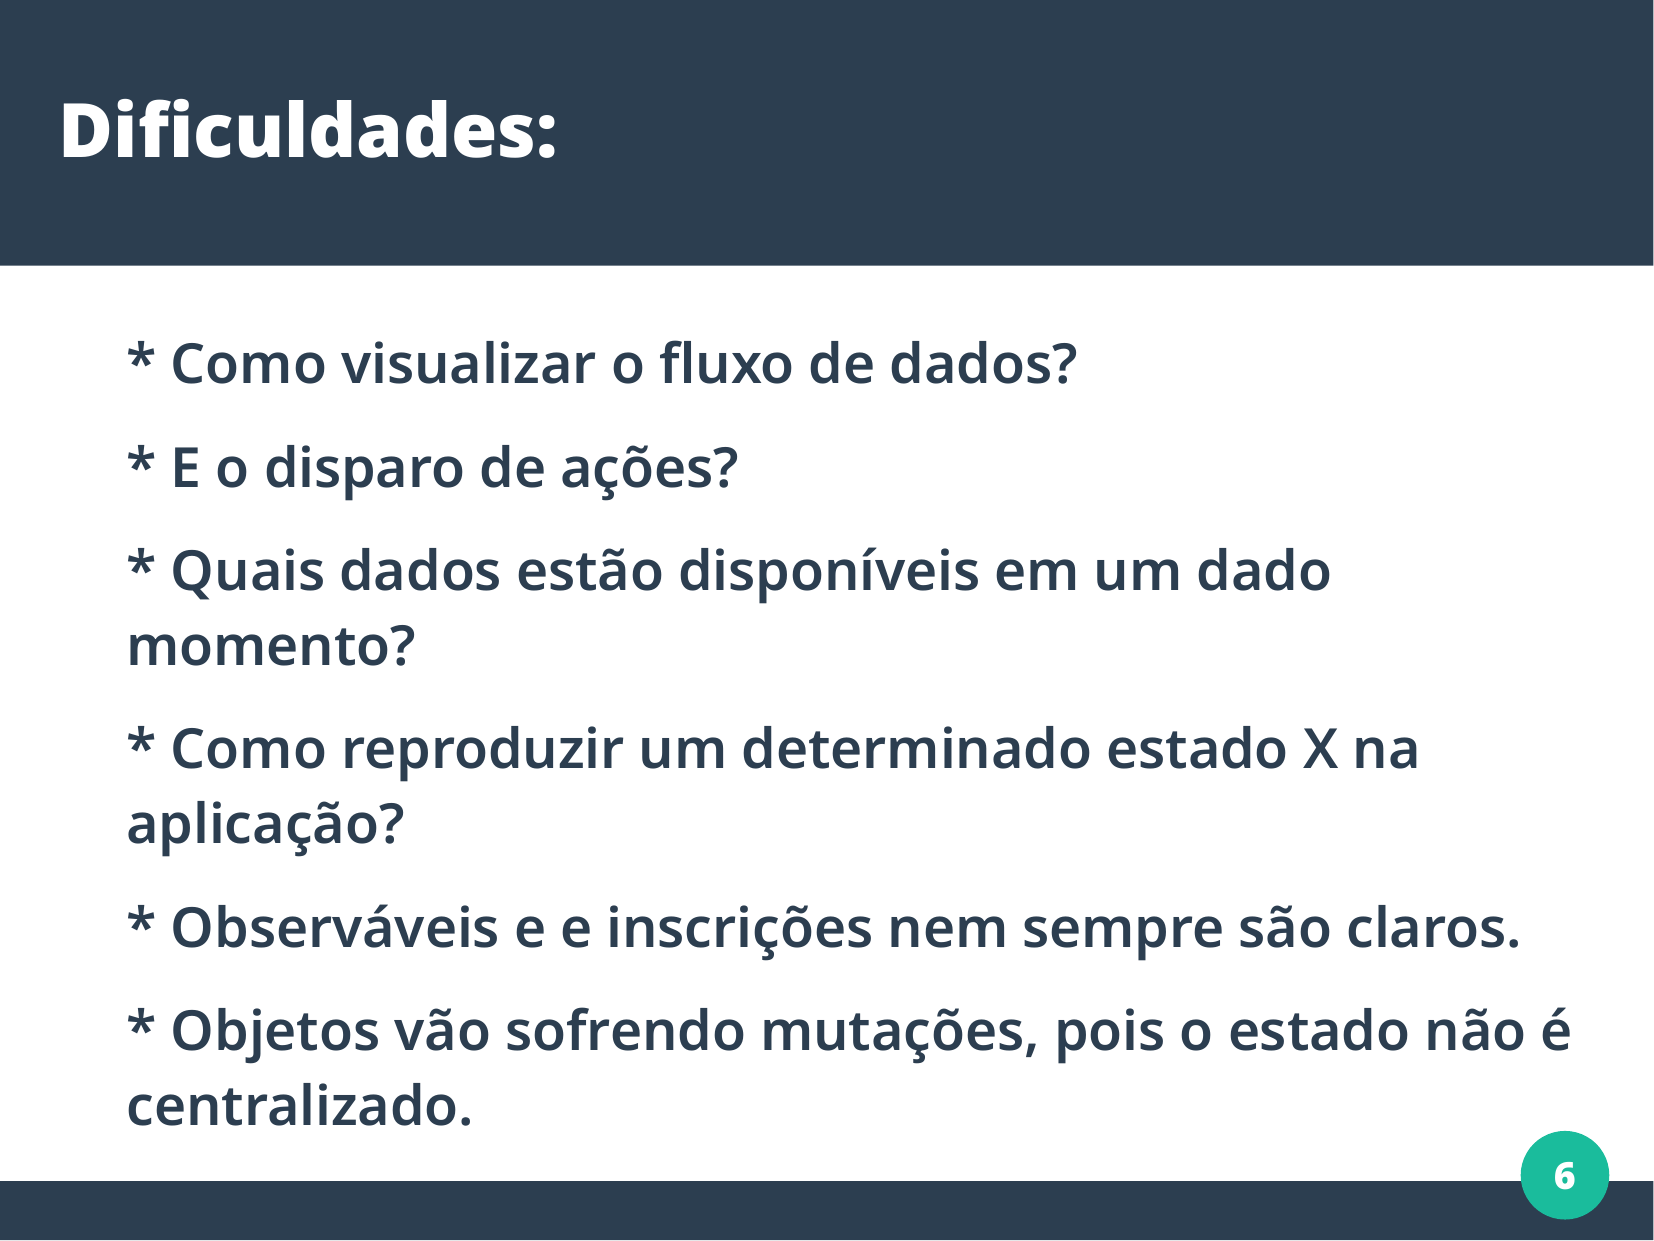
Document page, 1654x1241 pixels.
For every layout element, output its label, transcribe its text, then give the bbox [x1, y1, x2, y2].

title Dificuldades: [59, 49, 1595, 207]
list * Como visualizar o fluxo de dados? * E o disparo de ações? * Quais dados estão disponíveis em um dado momento? * Como reproduzir um determinado estado X na aplicação? * Observáveis e e inscrições nem sempre são claros. * Objetos vão sofrendo mutações, pois o estado não é centralizado. [59, 324, 1595, 1152]
